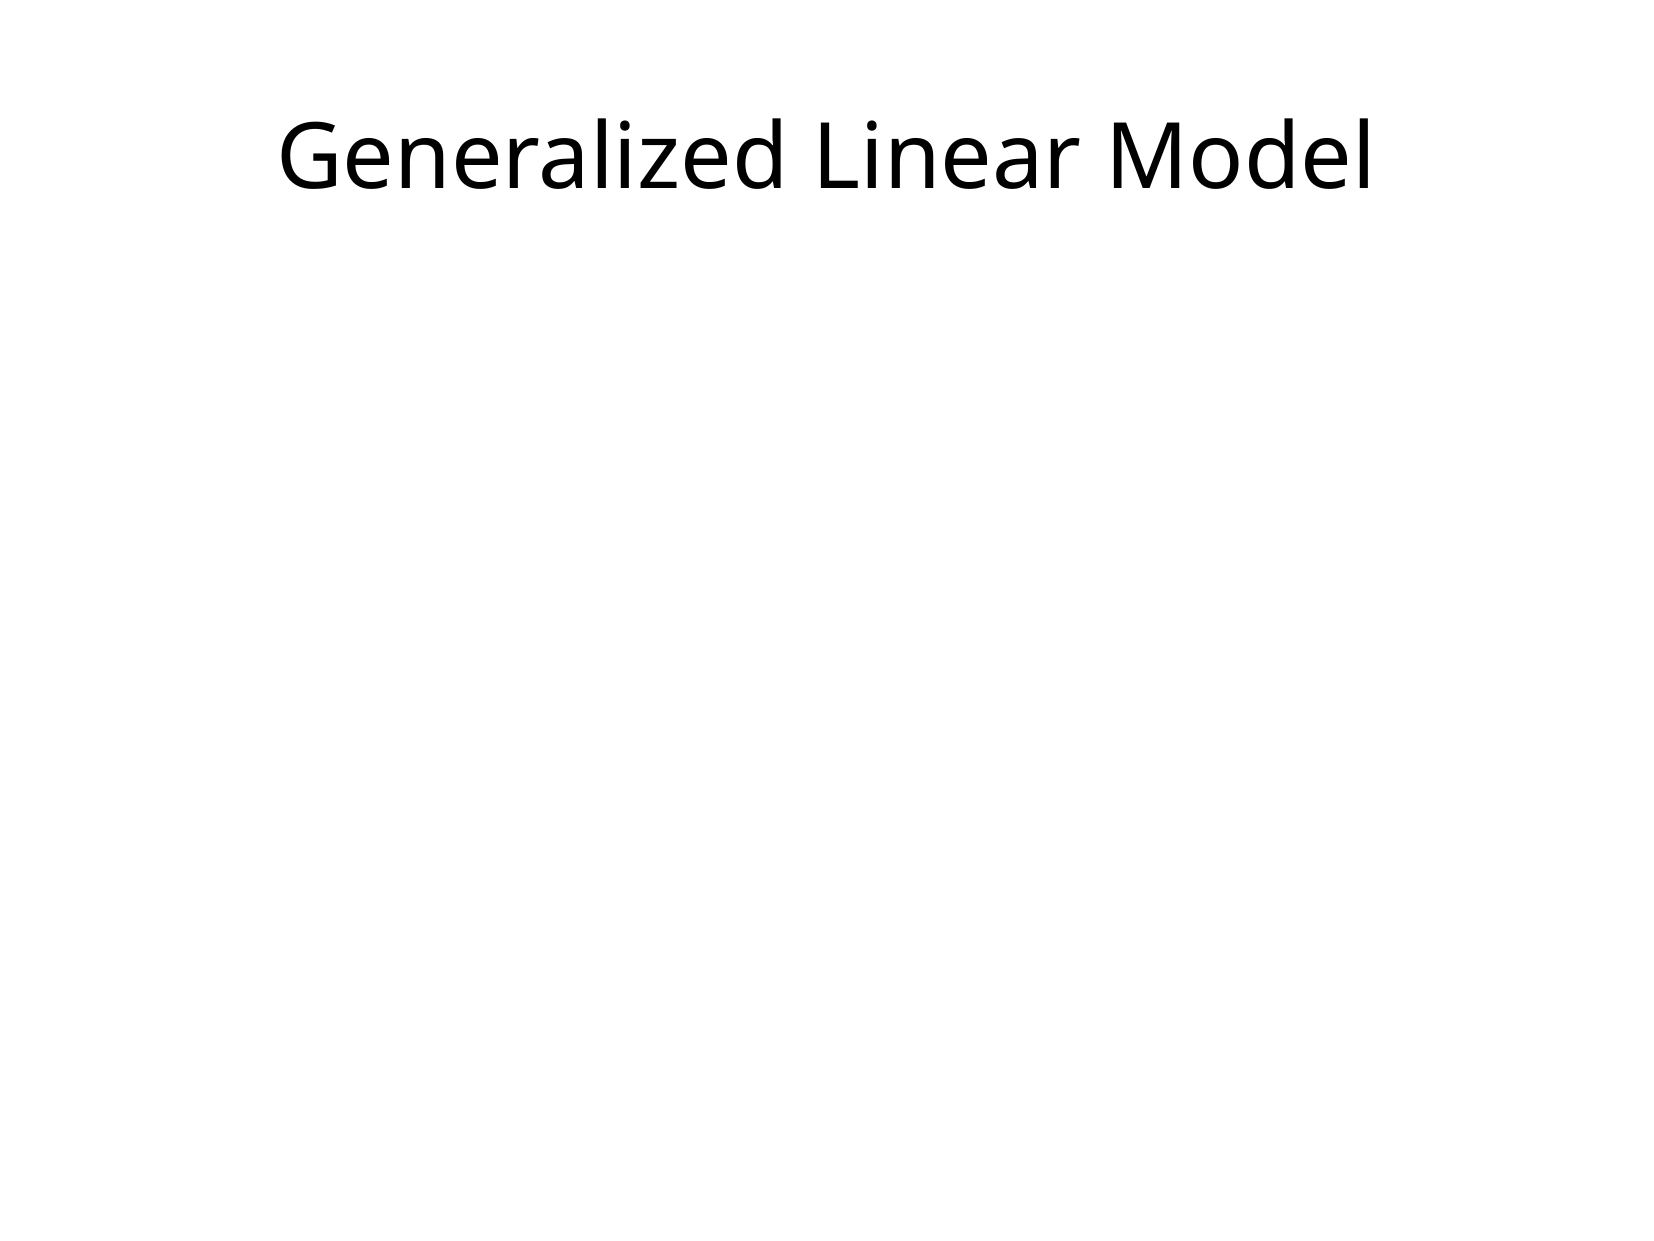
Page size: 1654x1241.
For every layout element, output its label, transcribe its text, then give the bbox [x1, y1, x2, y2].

title Generalized Linear Model [82, 49, 1571, 257]
